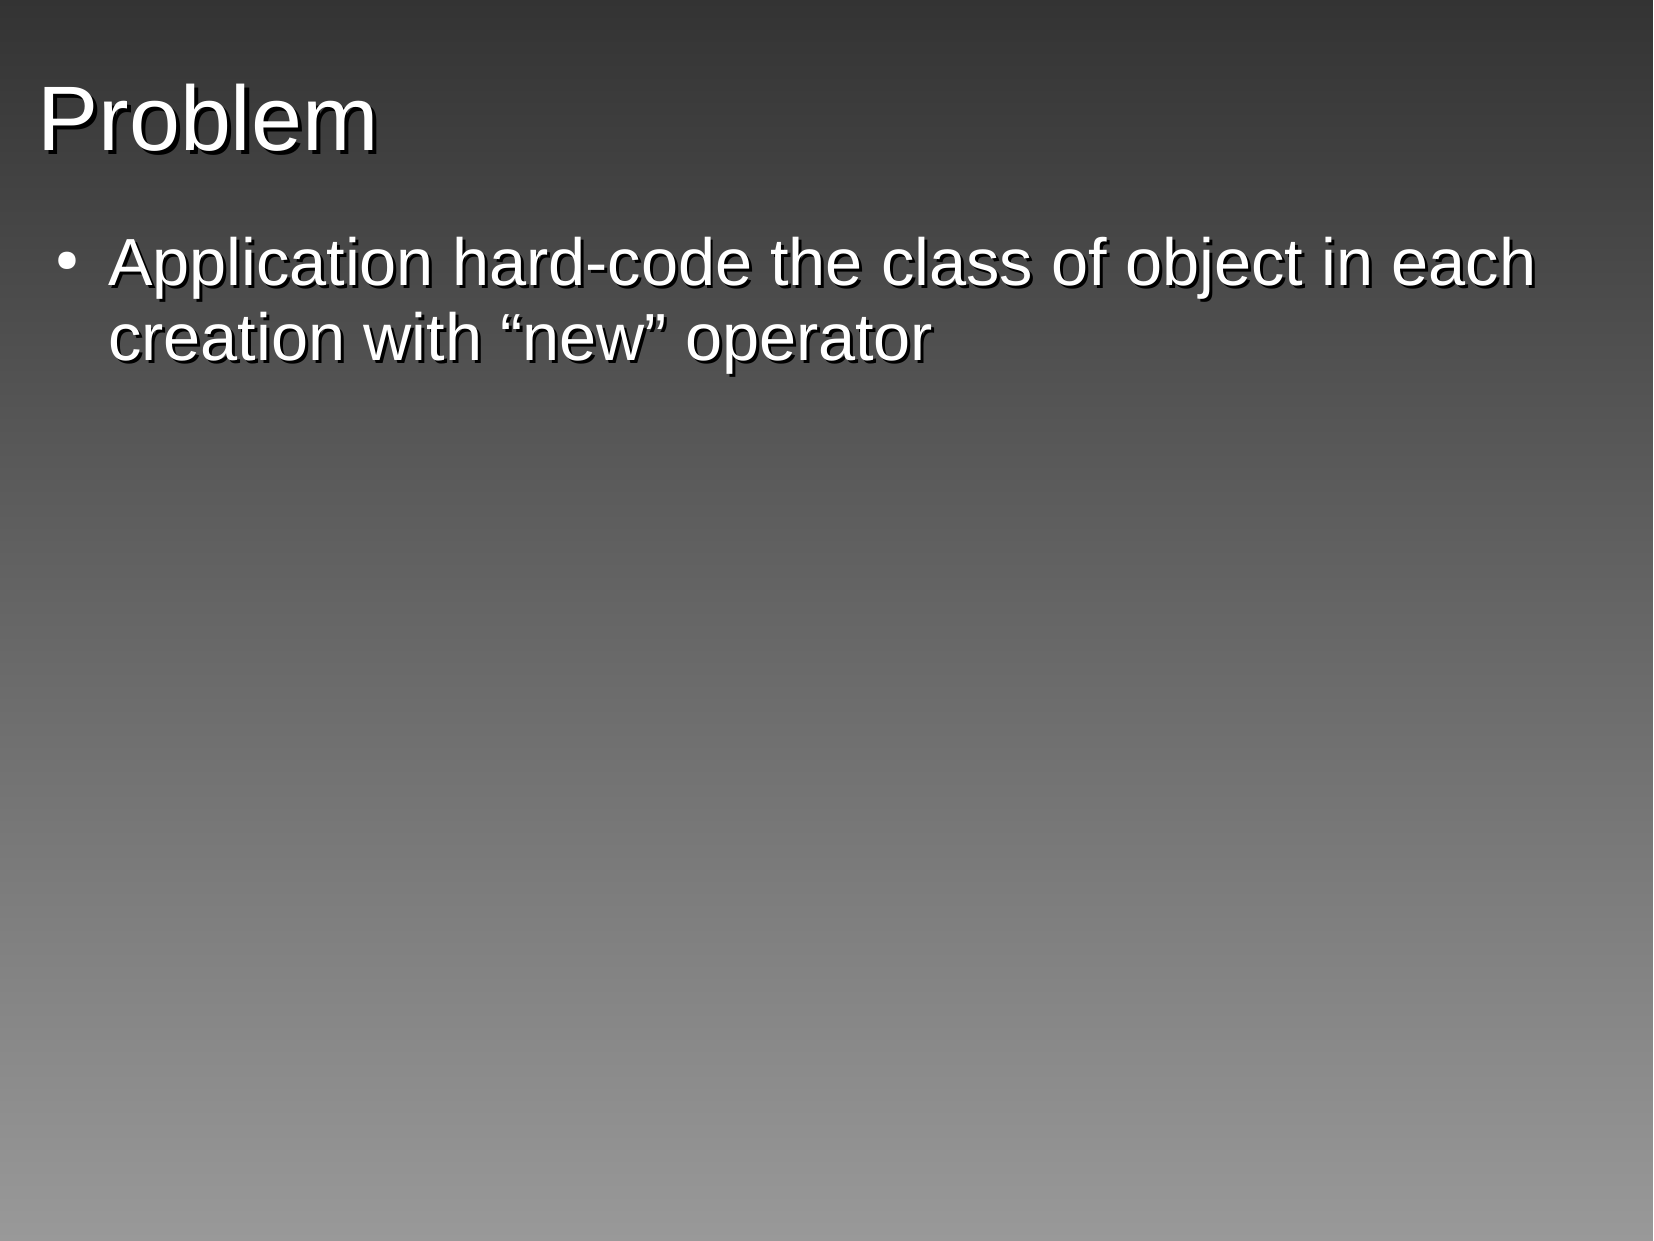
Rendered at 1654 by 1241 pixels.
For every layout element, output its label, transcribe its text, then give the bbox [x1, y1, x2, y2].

list Application hard-code the class of object in each creation with “new” operator [37, 225, 1613, 1126]
title Problem [37, 49, 1613, 188]
